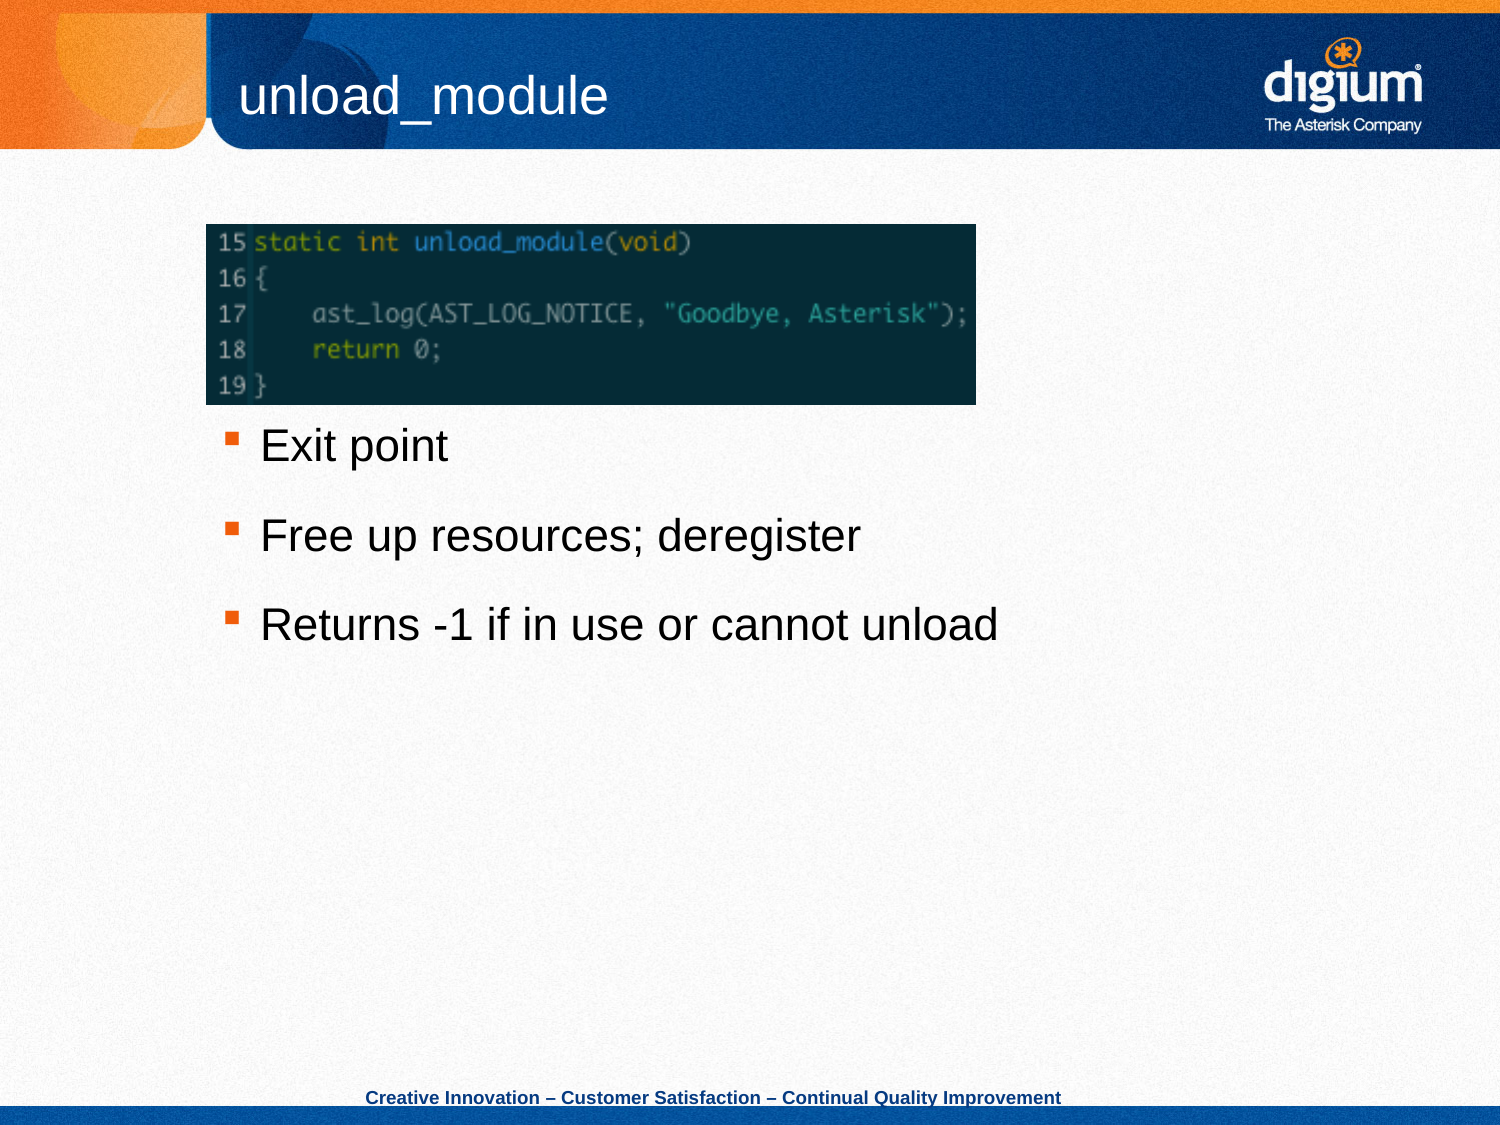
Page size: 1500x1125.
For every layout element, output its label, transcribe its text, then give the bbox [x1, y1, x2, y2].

picture [0, 0, 1500, 1125]
list Exit point Free up resources; deregister Returns -1 if in use or cannot unload [206, 412, 1301, 877]
title unload_module [238, 27, 1243, 127]
